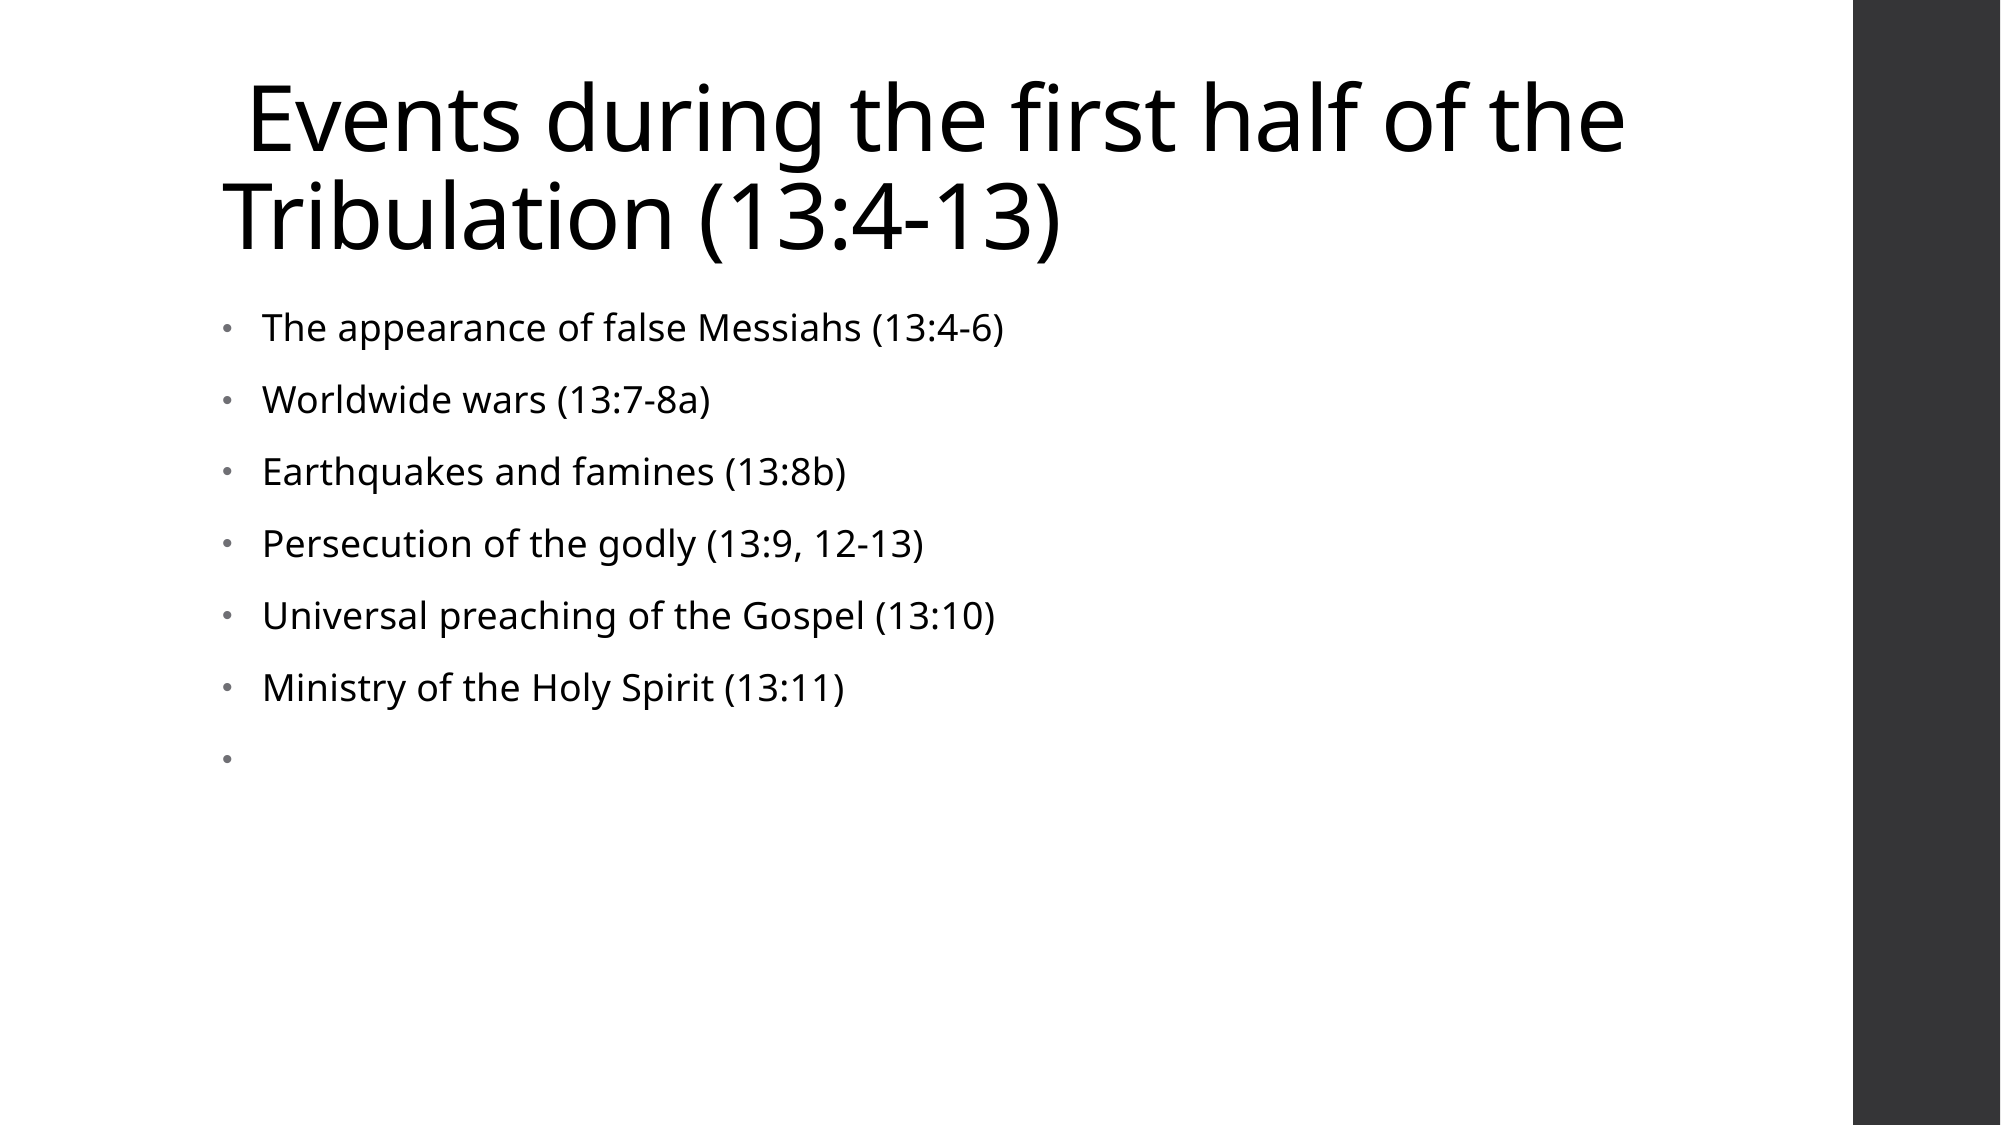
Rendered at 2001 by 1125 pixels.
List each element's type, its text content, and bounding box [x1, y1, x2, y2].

title Events during the first half of the Tribulation (13:4-13) [206, 60, 1797, 278]
list The appearance of false Messiahs (13:4-6) Worldwide wars (13:7-8a) Earthquakes and famines (13:8b) Persecution of the godly (13:9, 12-13) Universal preaching of the Gospel (13:10) Ministry of the Holy Spirit (13:11) [206, 299, 1617, 1014]
